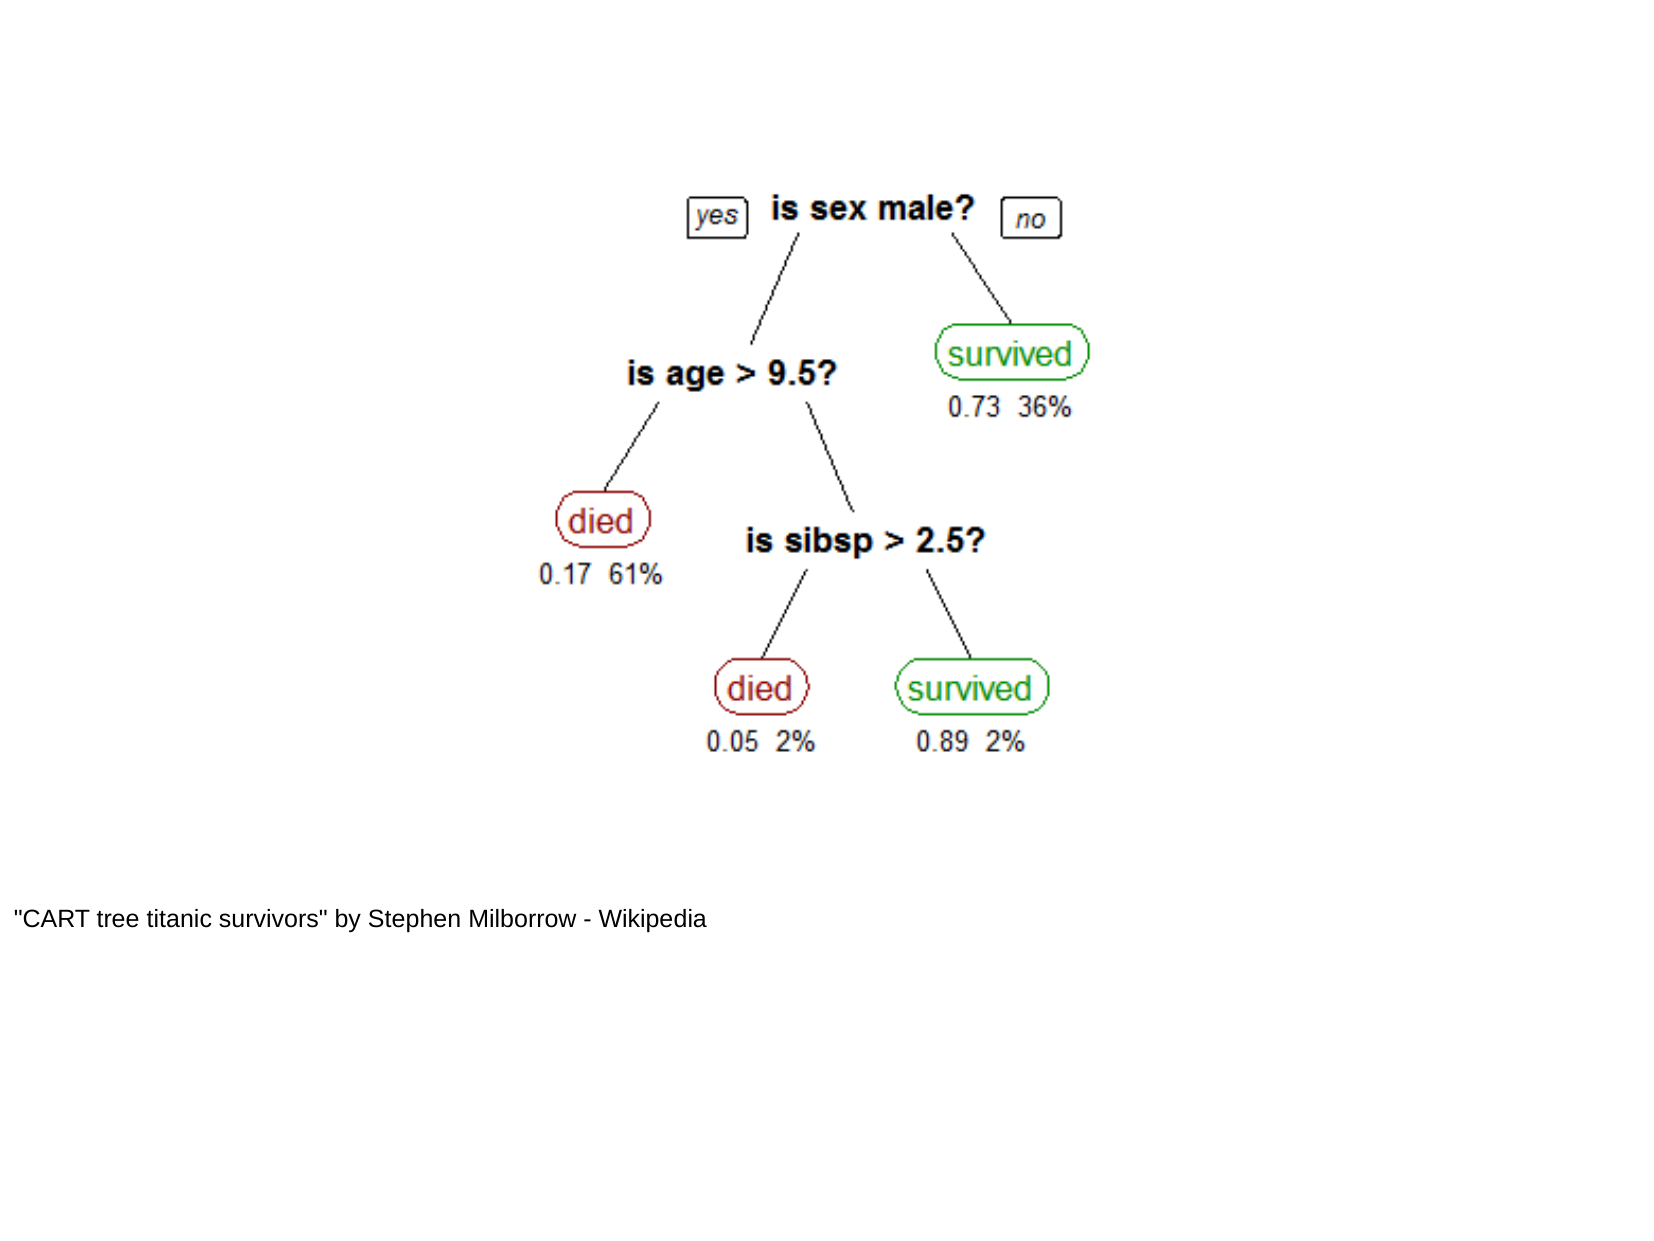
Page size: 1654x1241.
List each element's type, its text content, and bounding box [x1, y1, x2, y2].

picture [448, 106, 1211, 826]
text_box "CART tree titanic survivors" by Stephen Milborrow - Wikipedia [0, 897, 898, 957]
